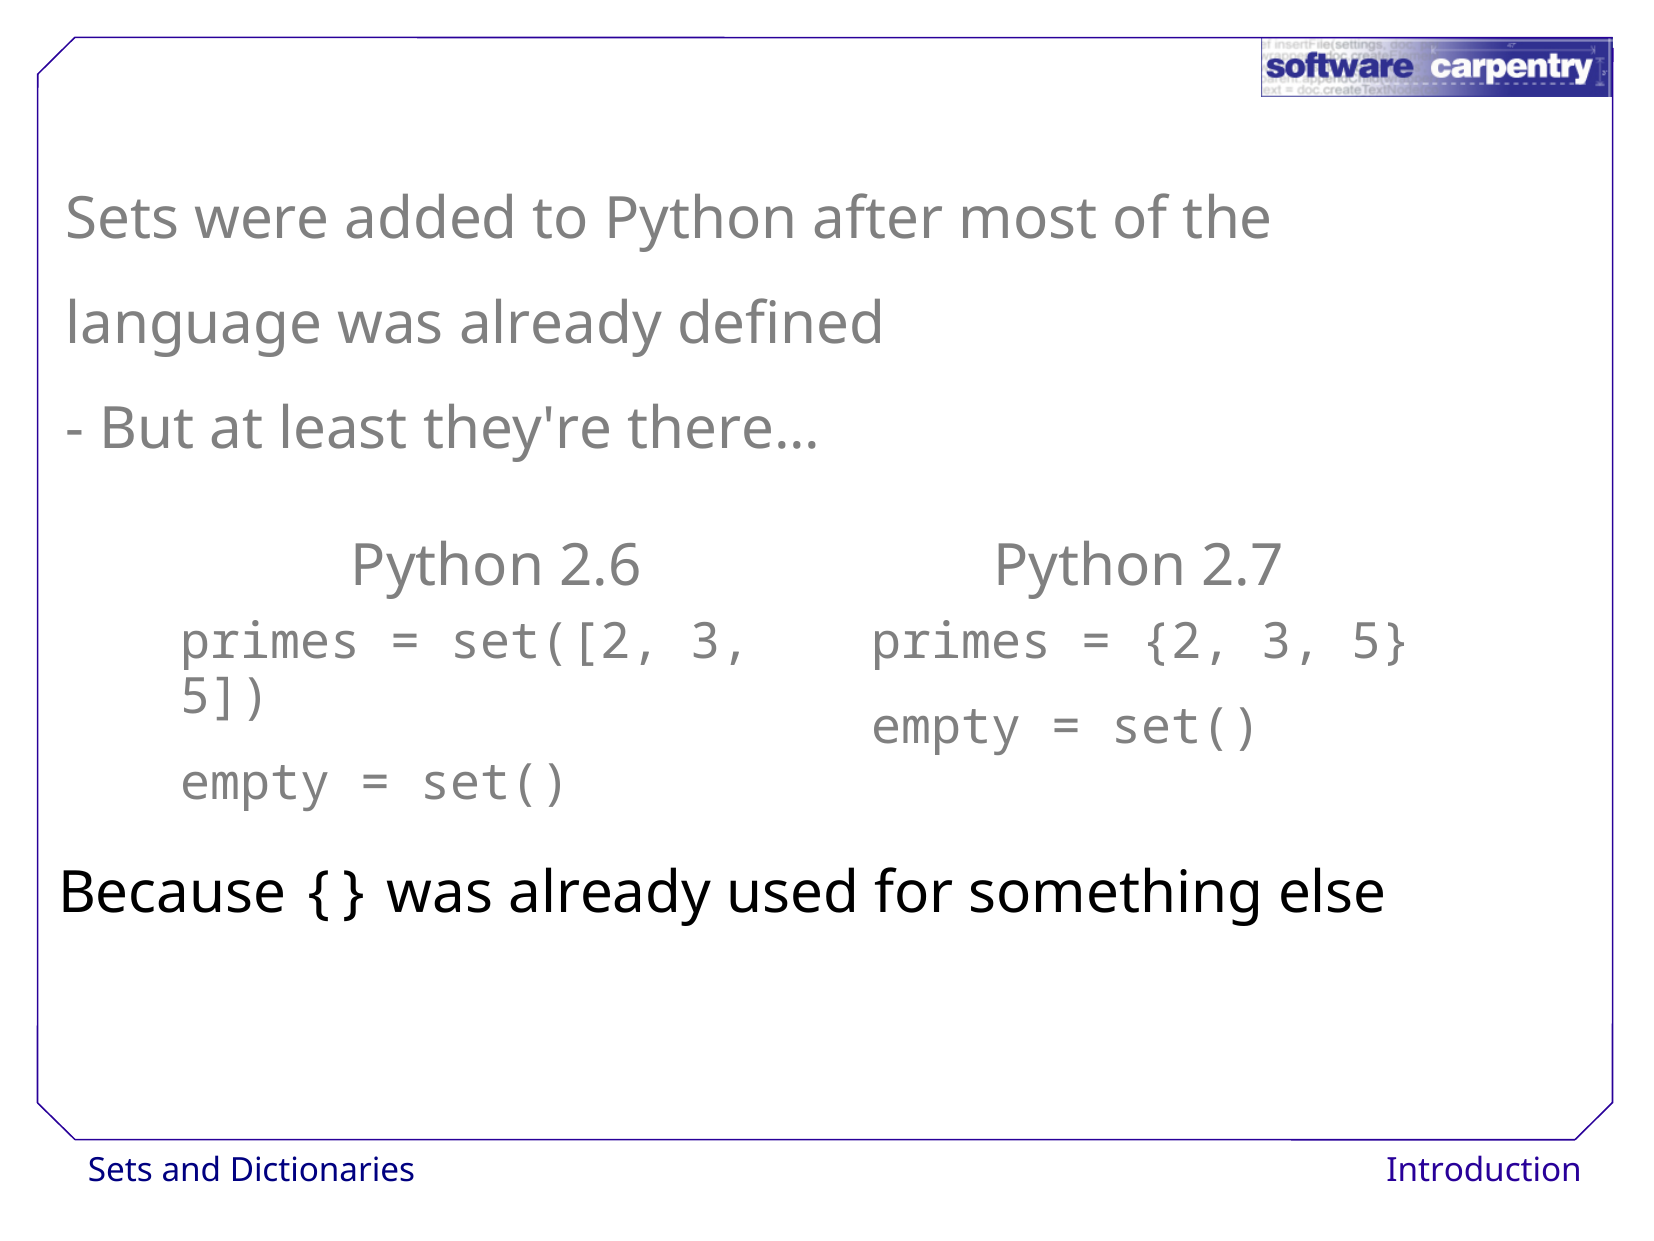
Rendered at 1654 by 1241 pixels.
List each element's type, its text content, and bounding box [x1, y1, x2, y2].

table_header Python 2.6 [165, 526, 827, 606]
table_header Python 2.7 [827, 526, 1451, 606]
picture [1261, 39, 1613, 97]
text_box Sets were added to Python after most of the language was already defined - But at least they're there... [50, 138, 1438, 469]
table_cell primes = {2, 3, 5} empty = set() [827, 606, 1451, 811]
text_box Because {} was already used for something else [43, 811, 1552, 933]
table_cell primes = set([2, 3, 5]) empty = set() [165, 606, 827, 811]
